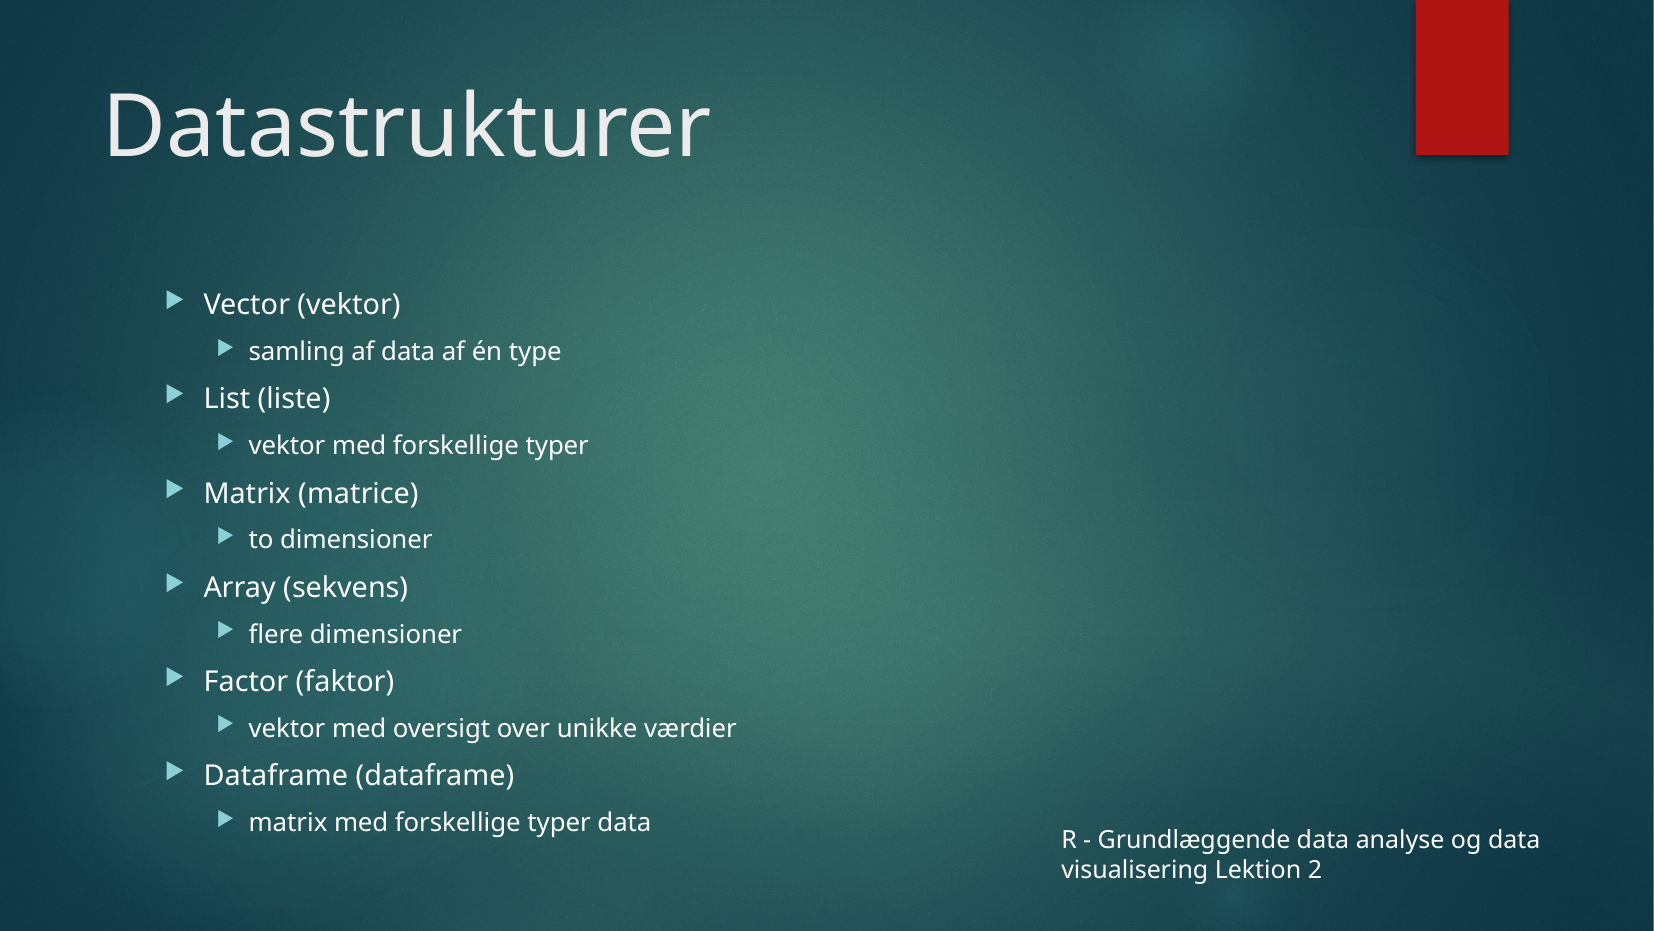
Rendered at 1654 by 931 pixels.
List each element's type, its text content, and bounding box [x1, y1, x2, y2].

text_box R - Grundlæggende data analyse og data visualisering Lektion 2 [1046, 816, 1632, 891]
title Datastrukturer [87, 61, 1364, 252]
list Vector (vektor) samling af data af én type List (liste) vektor med forskellige typer Matrix (matrice) to dimensioner Array (sekvens) flere dimensioner Factor (faktor) vektor med oversigt over unikke værdier Dataframe (dataframe) matrix med forskellige typer data [149, 278, 1363, 848]
picture [0, 0, 1654, 931]
